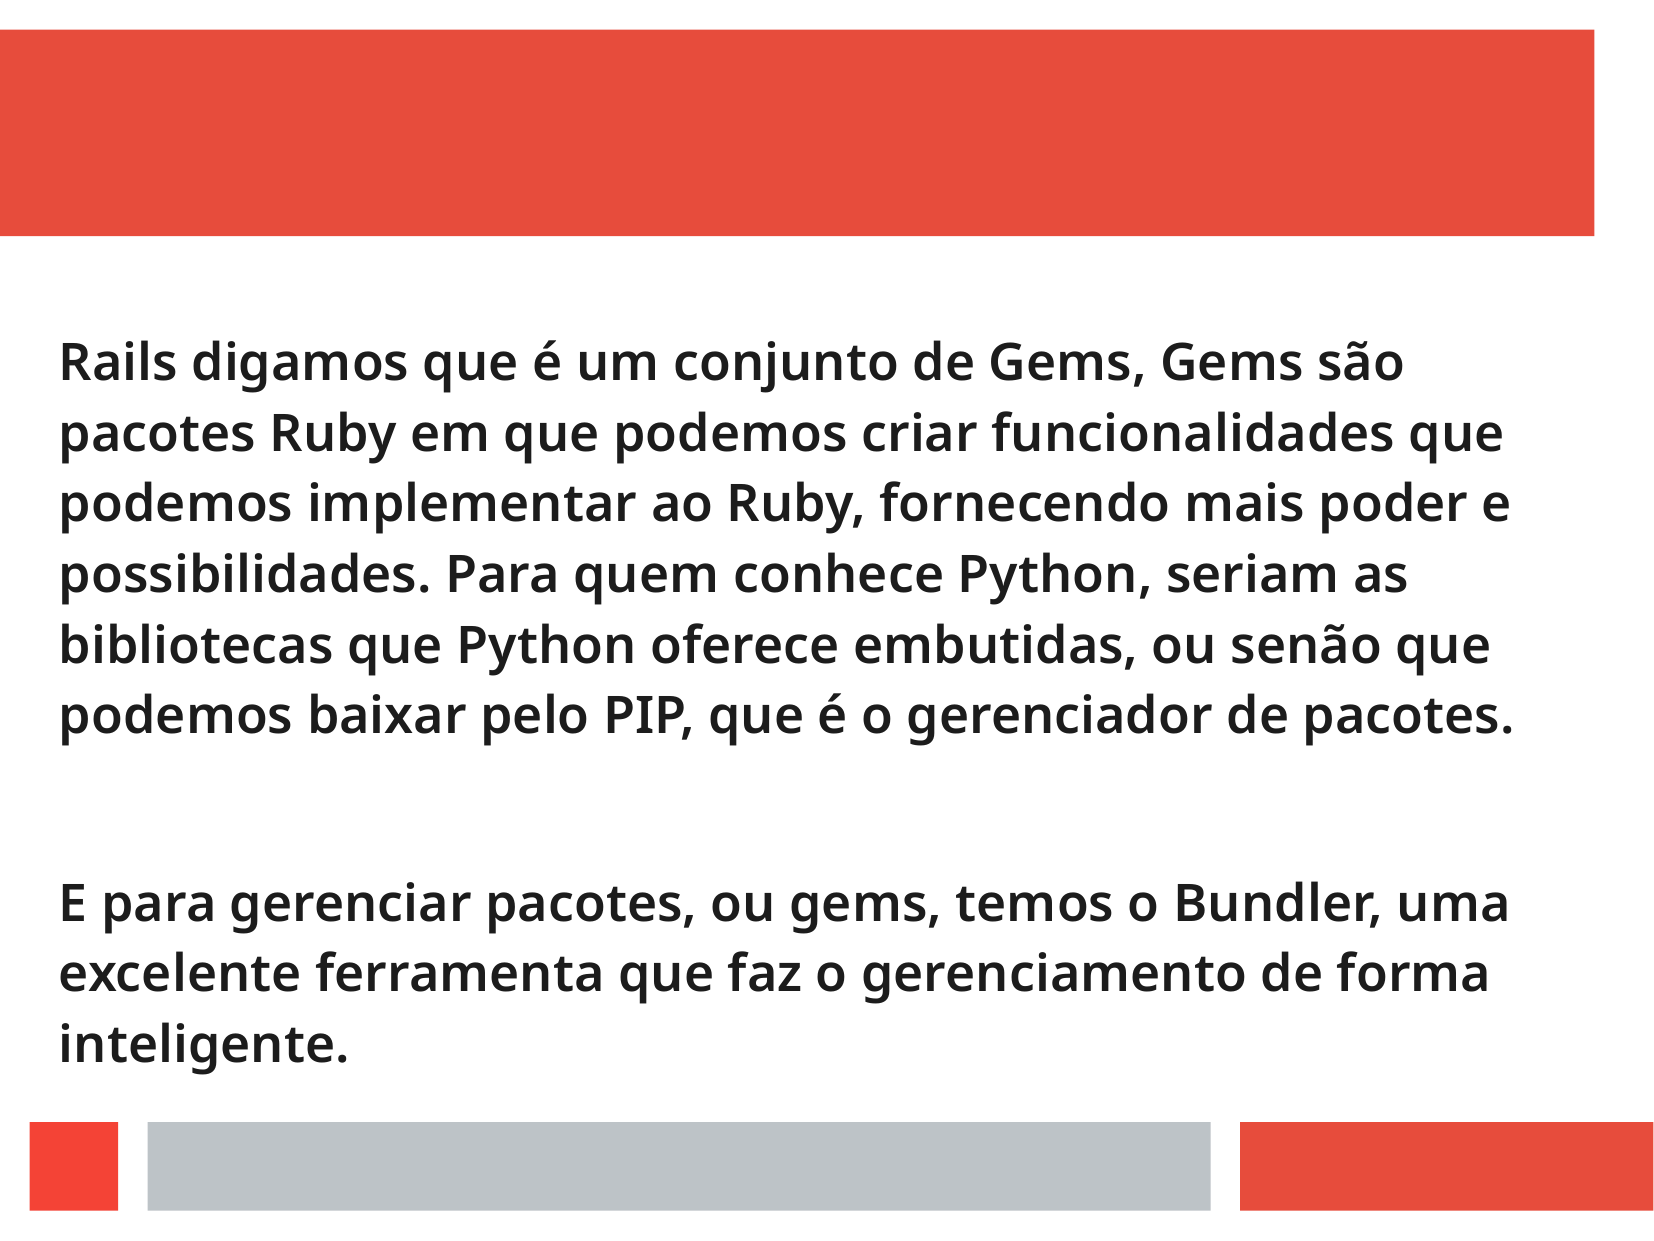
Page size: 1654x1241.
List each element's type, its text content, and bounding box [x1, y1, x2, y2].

list Rails digamos que é um conjunto de Gems, Gems são pacotes Ruby em que podemos criar funcionalidades que podemos implementar ao Ruby, fornecendo mais poder e possibilidades. Para quem conhece Python, seriam as bibliotecas que Python oferece embutidas, ou senão que podemos baixar pelo PIP, que é o gerenciador de pacotes. E para gerenciar pacotes, ou gems, temos o Bundler, uma excelente ferramenta que faz o gerenciamento de forma inteligente. [59, 324, 1565, 1093]
